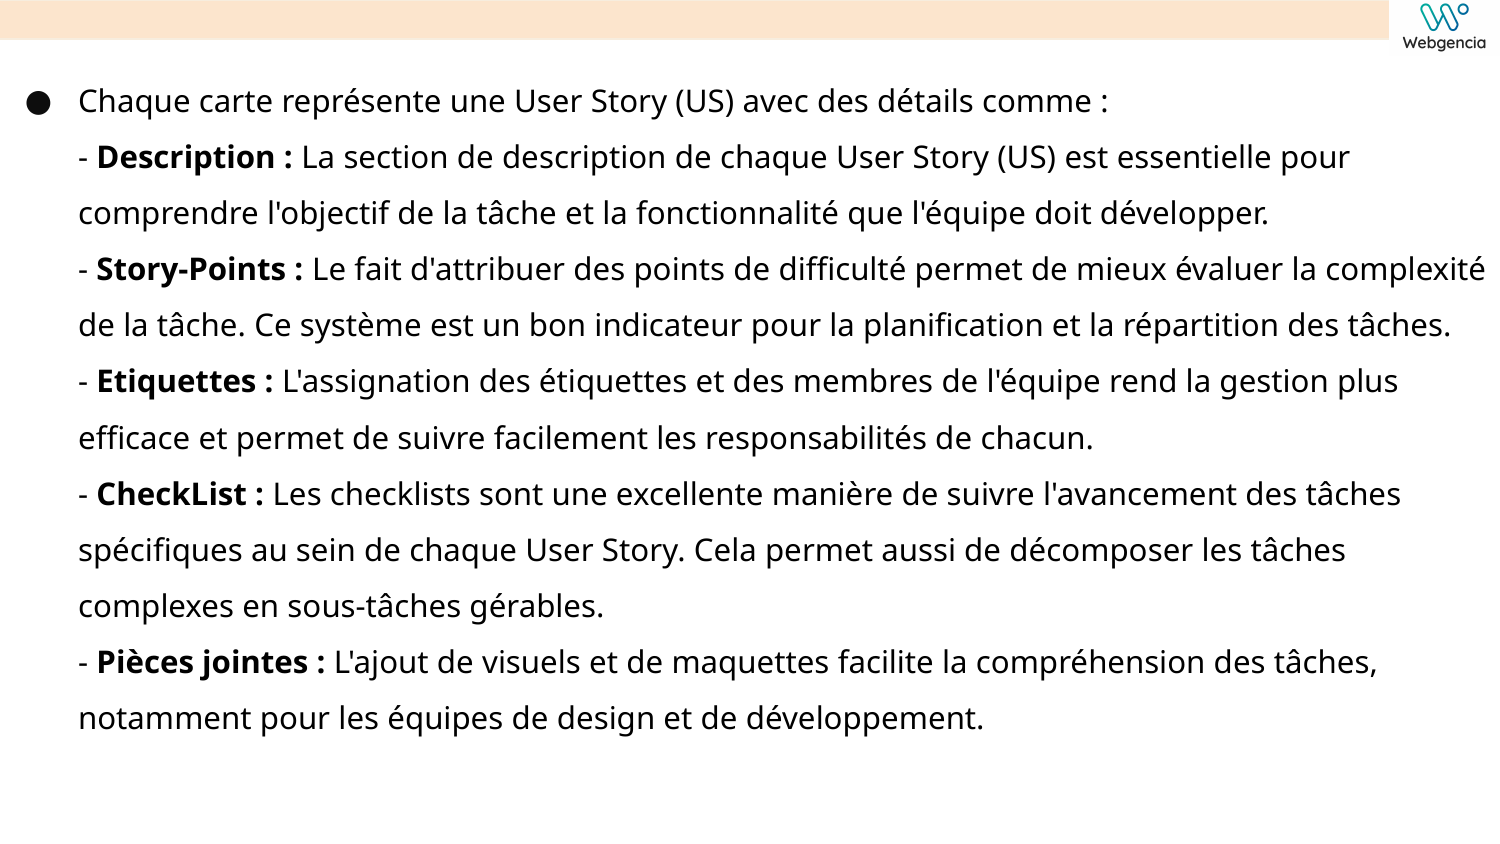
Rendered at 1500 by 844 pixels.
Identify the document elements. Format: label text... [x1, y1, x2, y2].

picture [1389, 0, 1500, 47]
text_box [0, 0, 1389, 40]
text_box Chaque carte représente une User Story (US) avec des détails comme : - Description : La section de description de chaque User Story (US) est essentielle pour comprendre l'objectif de la tâche et la fonctionnalité que l'équipe doit développer. - Story-Points : Le fait d'attribuer des points de difficulté permet de mieux évaluer la complexité de la tâche. Ce système est un bon indicateur pour la planification et la répartition des tâches. - Etiquettes : L'assignation des étiquettes et des membres de l'équipe rend la gestion plus efficace et permet de suivre facilement les responsabilités de chacun. - CheckList : Les checklists sont une excellente manière de suivre l'avancement des tâches spécifiques au sein de chaque User Story. Cela permet aussi de décomposer les tâches complexes en sous-tâches gérables. - Pièces jointes : L'ajout de visuels et de maquettes facilite la compréhension des tâches, notamment pour les équipes de design et de développement. [0, 47, 1500, 844]
